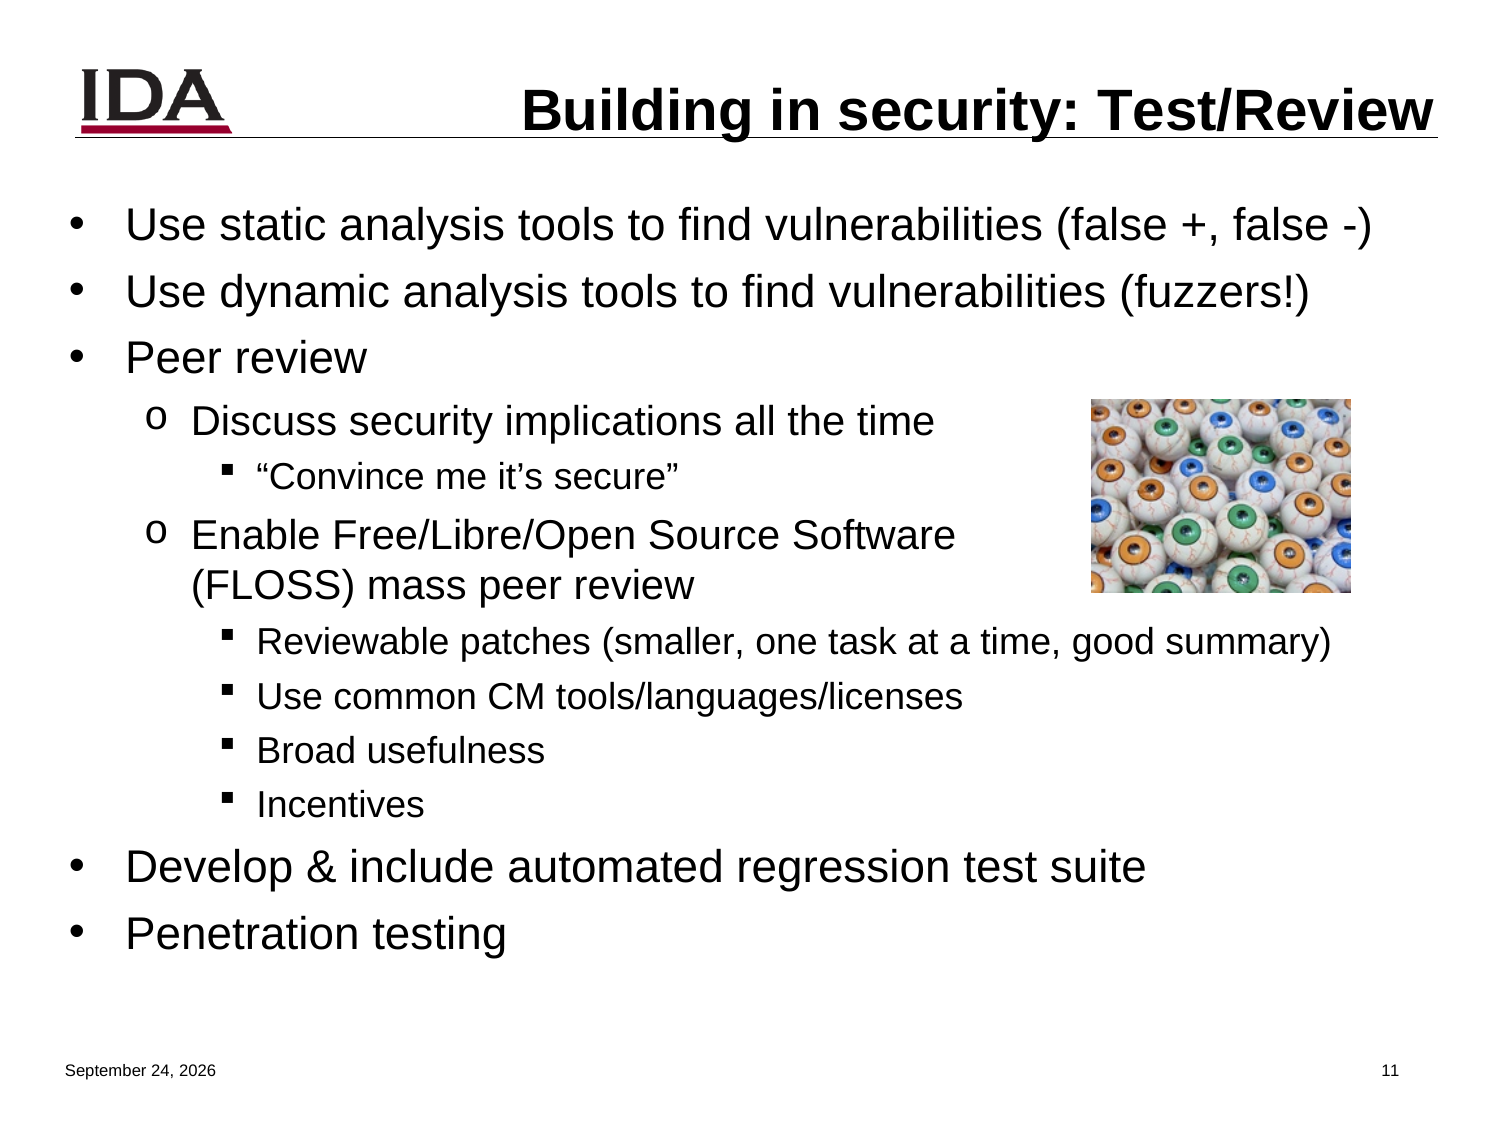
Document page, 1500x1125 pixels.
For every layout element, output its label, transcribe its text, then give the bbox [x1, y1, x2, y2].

picture [77, 65, 233, 138]
list Use static analysis tools to find vulnerabilities (false +, false -) Use dynamic analysis tools to find vulnerabilities (fuzzers!) Peer review Discuss security implications all the time “Convince me it’s secure” Enable Free/Libre/Open Source Software (FLOSS) mass peer review Reviewable patches (smaller, one task at a time, good summary) Use common CM tools/languages/licenses Broad usefulness Incentives Develop & include automated regression test suite Penetration testing [53, 187, 1401, 1013]
text_box <number> [1102, 1012, 1415, 1088]
text_box November 9, 2011 [49, 1012, 363, 1088]
title Building in security: Test/Review [425, 64, 1450, 150]
picture [1091, 399, 1351, 593]
